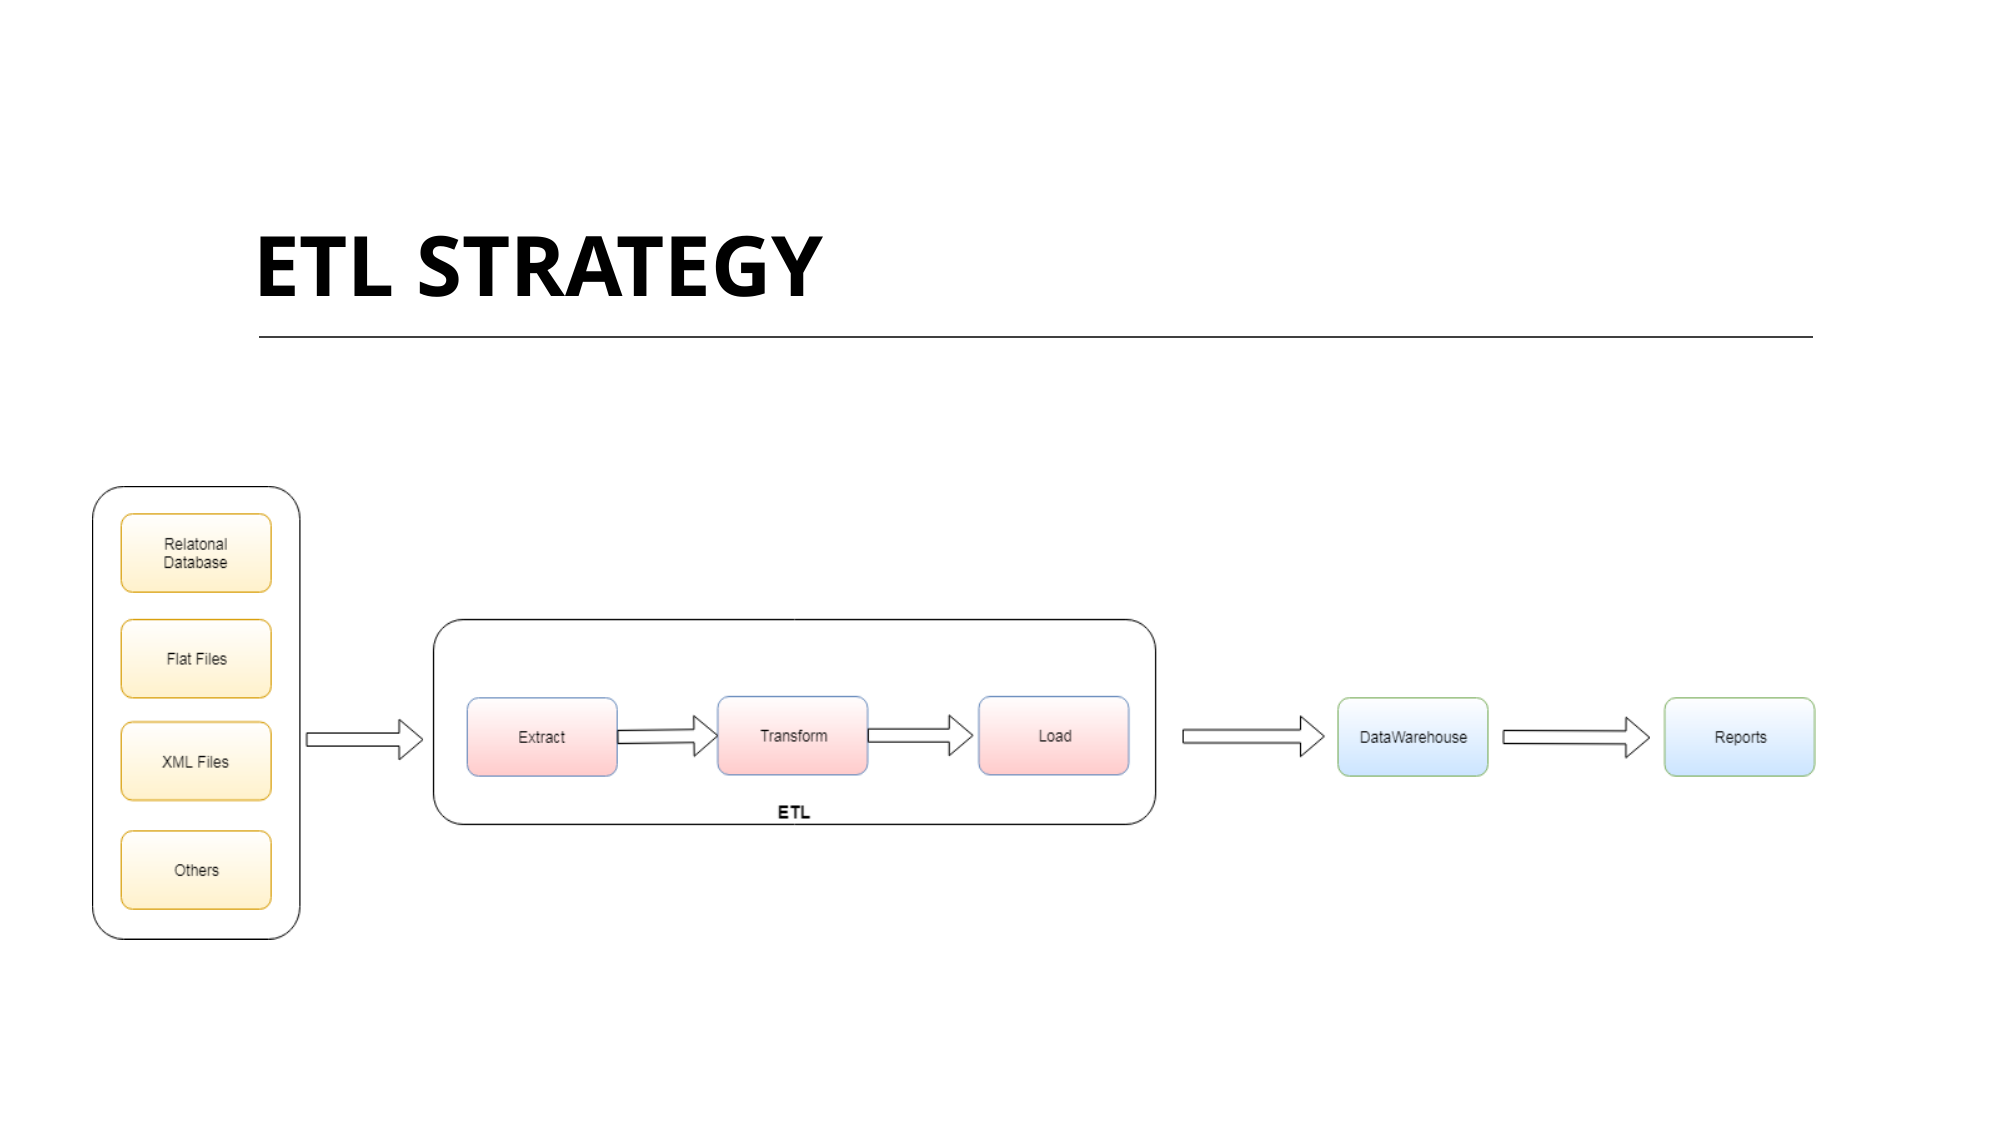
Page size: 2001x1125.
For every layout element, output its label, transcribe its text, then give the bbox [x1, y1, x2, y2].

title ETL STRATEGY [238, 155, 1814, 323]
picture [92, 486, 1816, 940]
